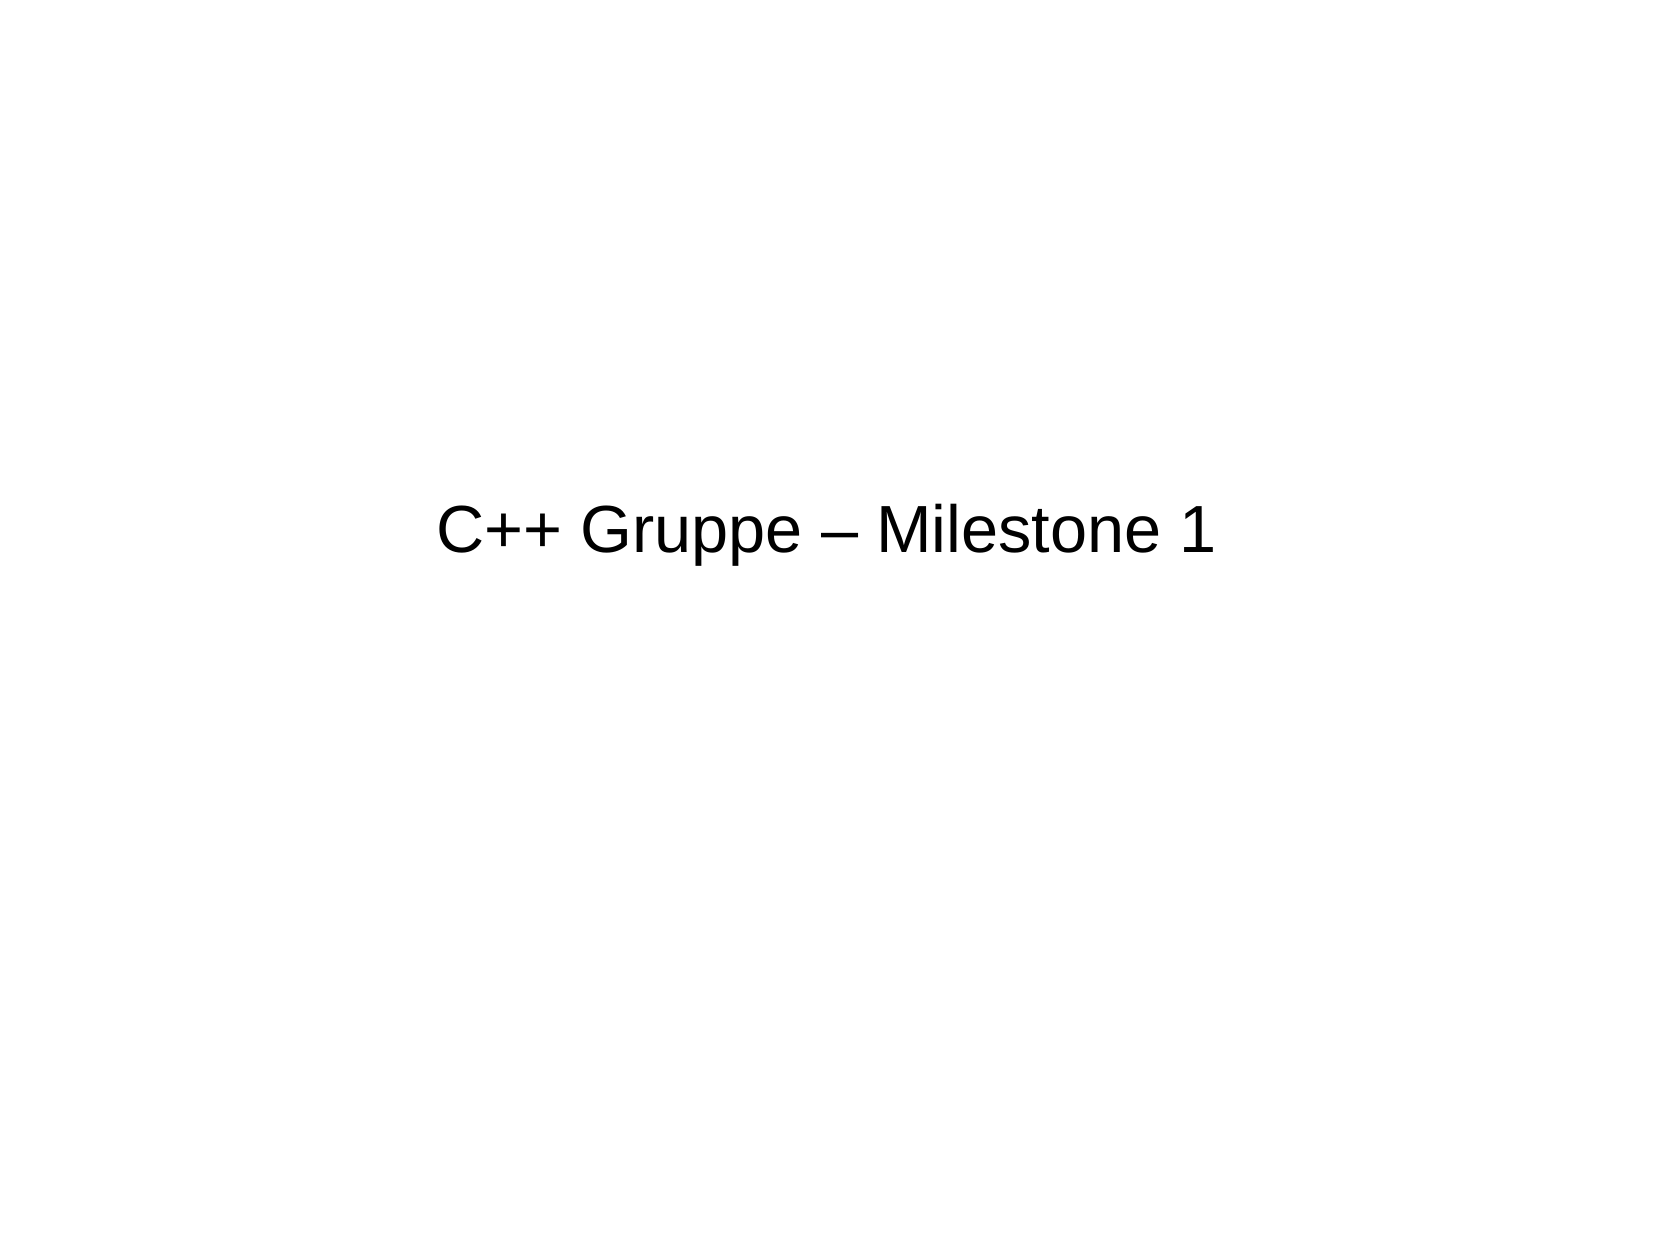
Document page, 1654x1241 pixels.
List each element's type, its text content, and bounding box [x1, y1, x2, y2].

subtitle C++ Gruppe – Milestone 1 [82, 49, 1571, 1010]
